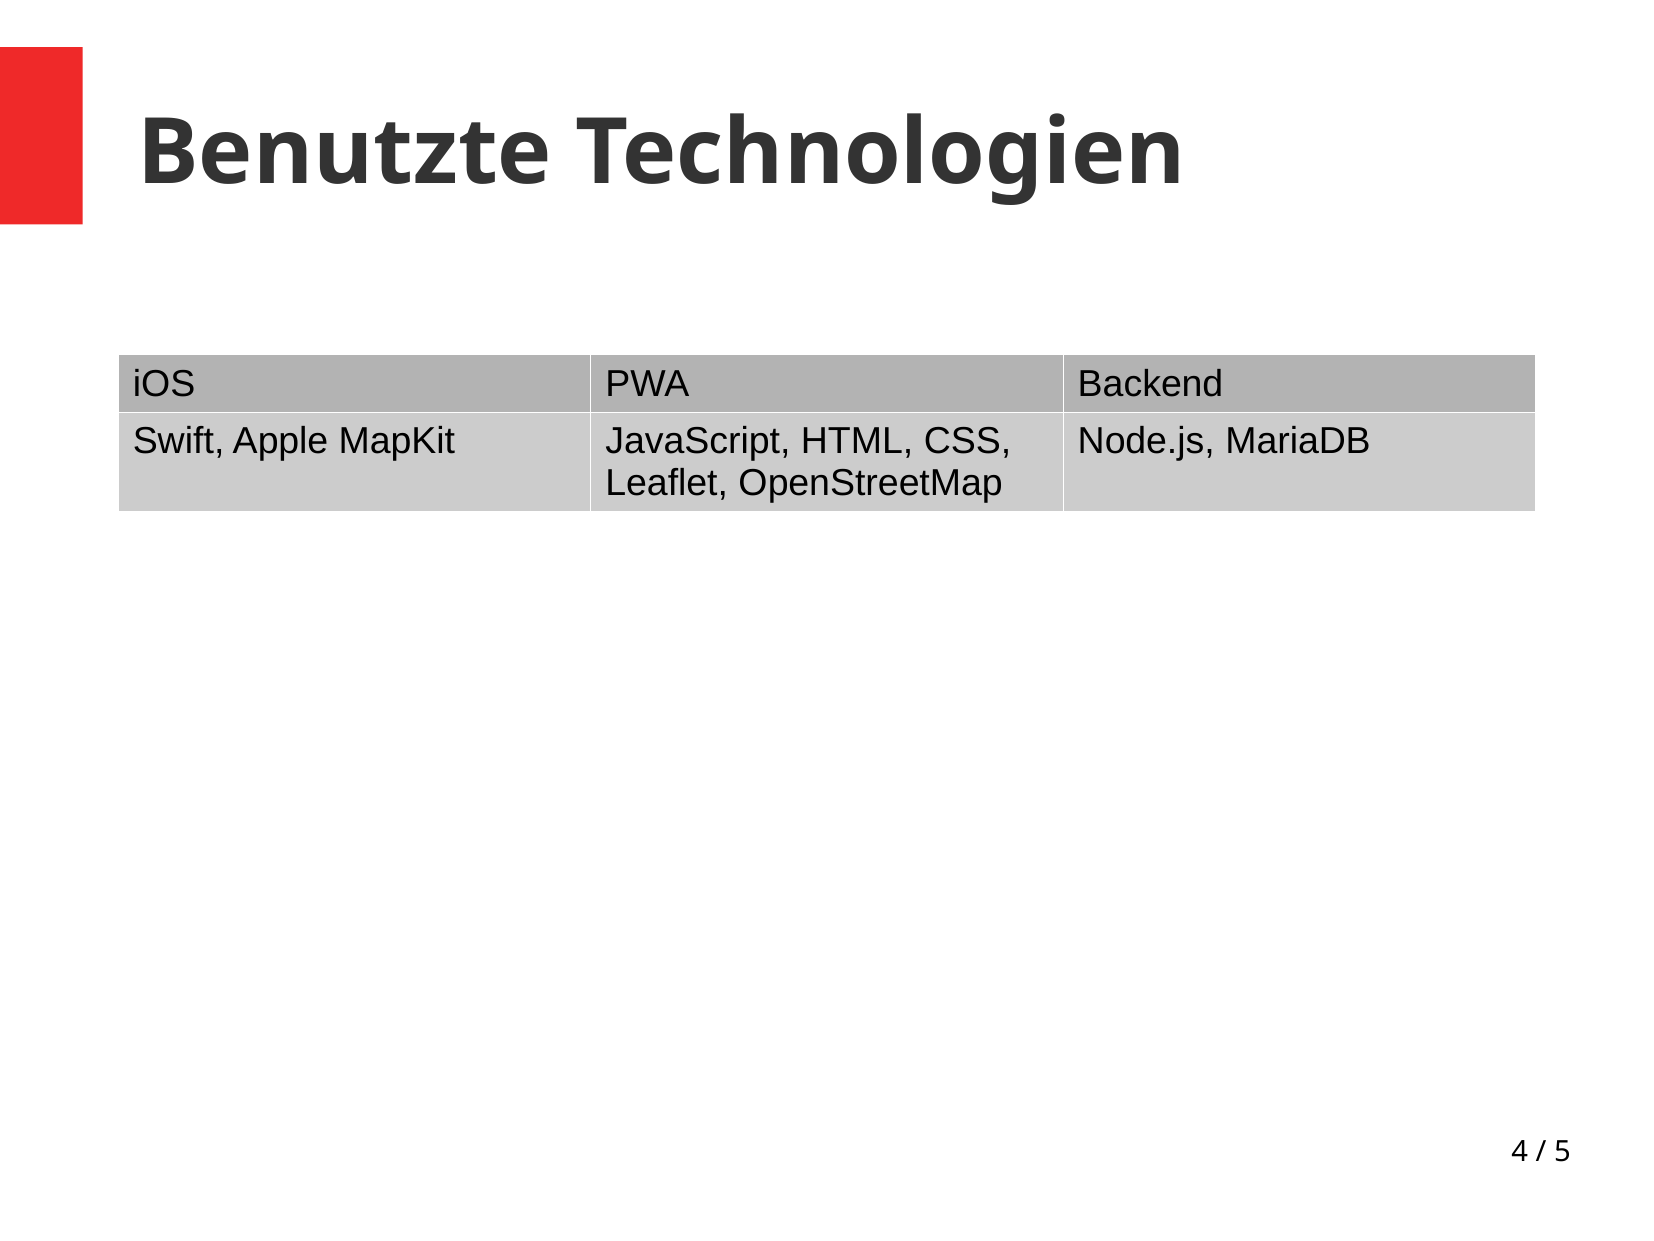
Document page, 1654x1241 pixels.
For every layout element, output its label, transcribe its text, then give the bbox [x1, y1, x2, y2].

table_cell Swift, Apple MapKit [119, 413, 590, 511]
table_cell JavaScript, HTML, CSS, Leaflet, OpenStreetMap [591, 413, 1063, 511]
table_cell Node.js, MariaDB [1064, 413, 1535, 511]
table_header PWA [591, 355, 1063, 412]
table_header iOS [119, 355, 590, 412]
table_header Backend [1064, 355, 1535, 412]
title Benutzte Technologien [137, 45, 1591, 253]
